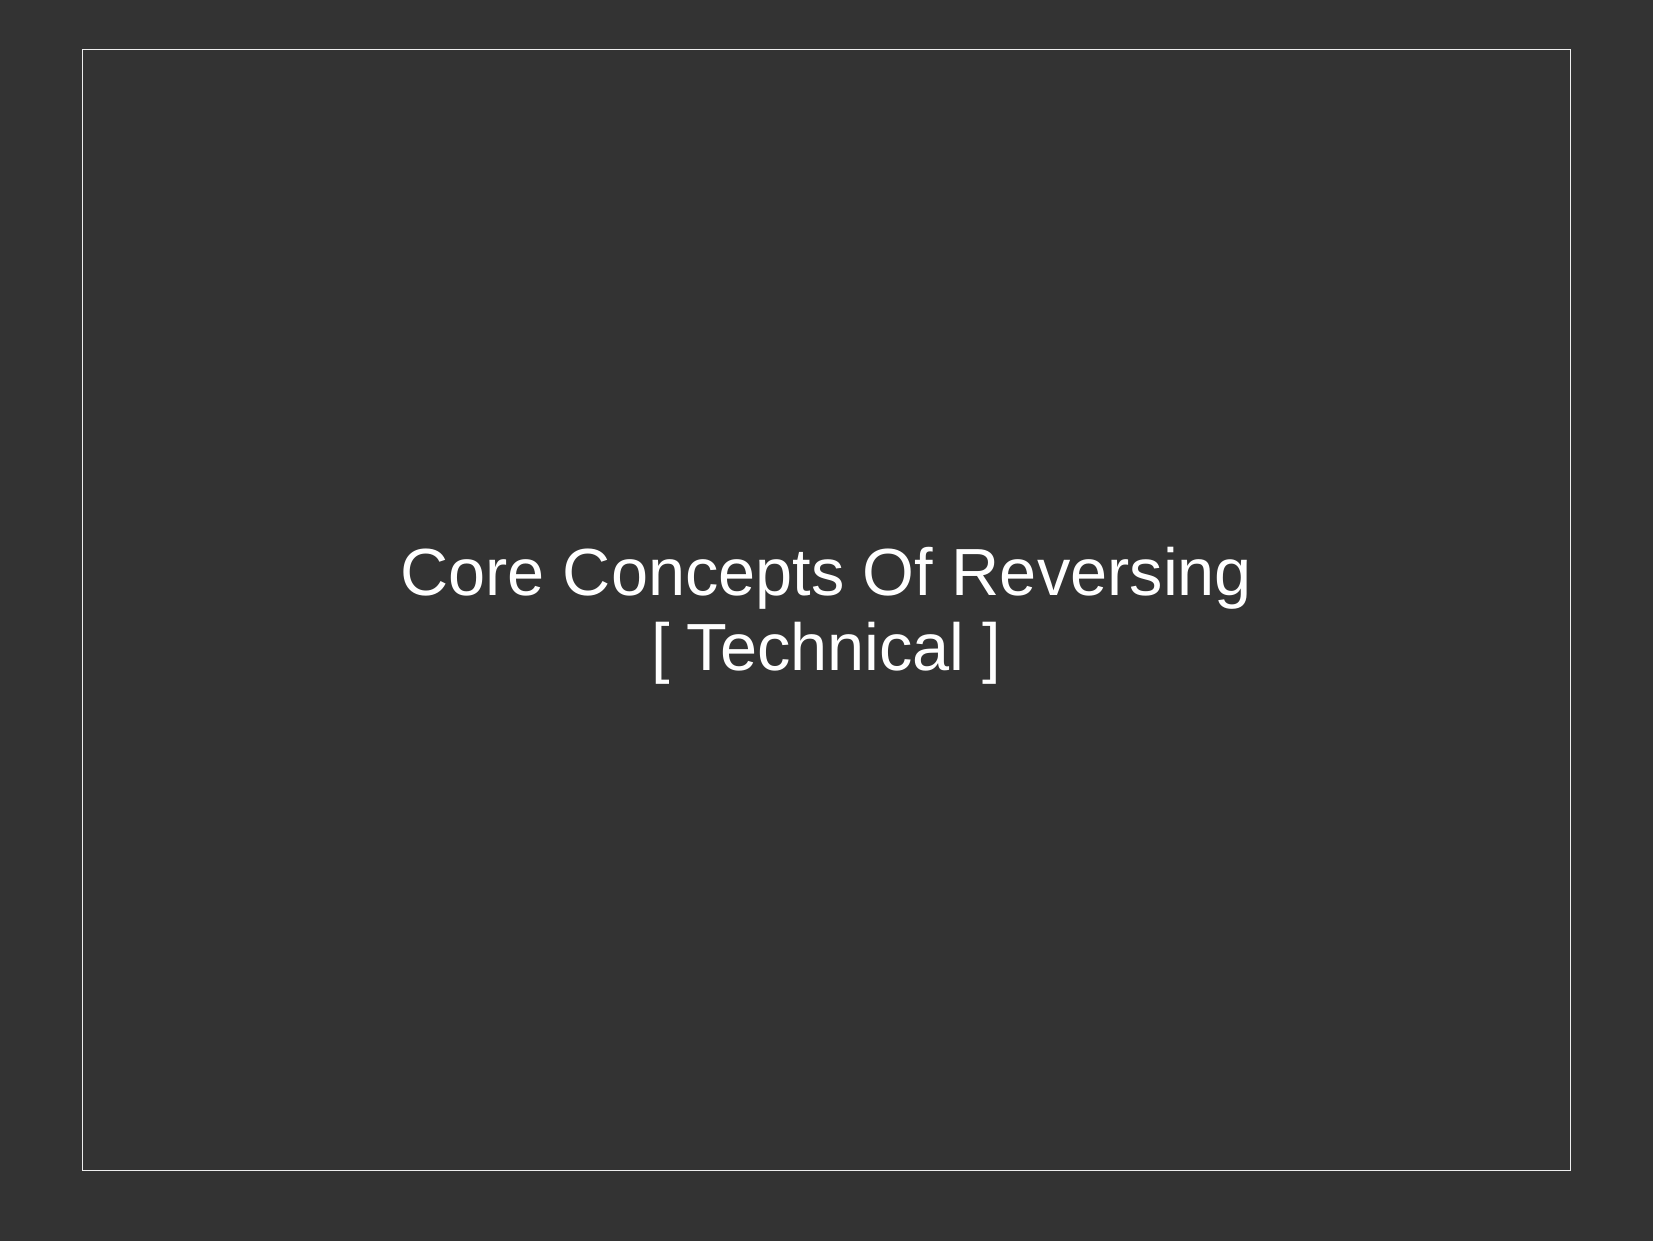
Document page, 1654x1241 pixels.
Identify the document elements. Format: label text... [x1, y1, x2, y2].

subtitle Core Concepts Of Reversing [ Technical ] [82, 49, 1571, 1171]
